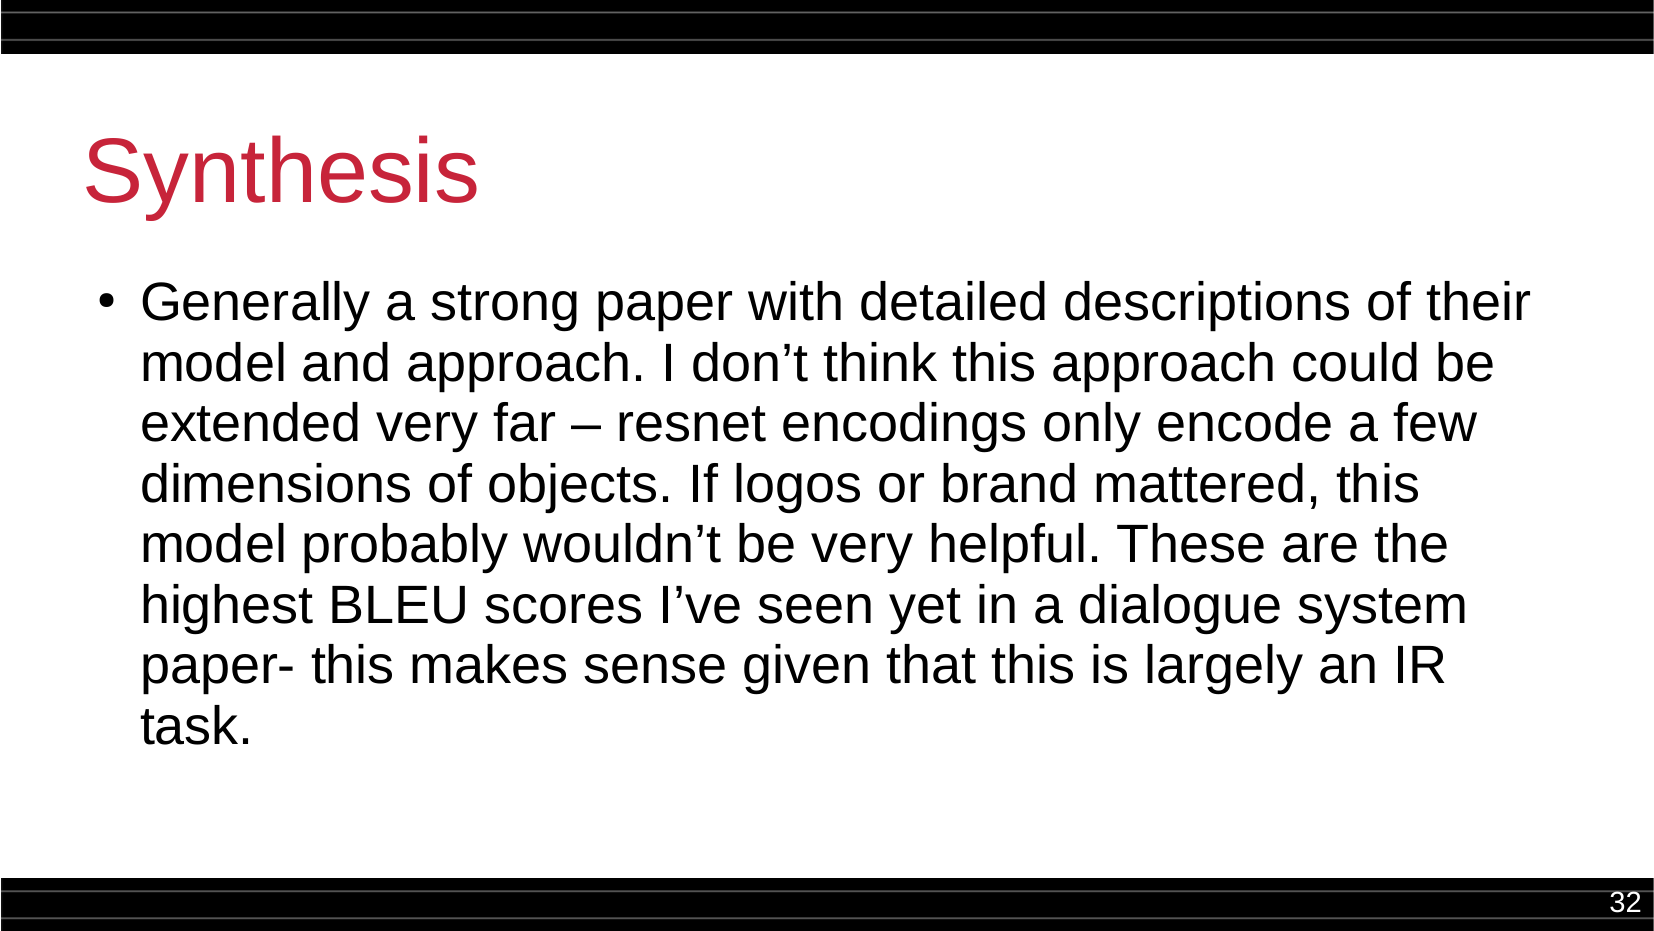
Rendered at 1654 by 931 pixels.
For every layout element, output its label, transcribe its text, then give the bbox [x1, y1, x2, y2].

list Generally a strong paper with detailed descriptions of their model and approach. I don’t think this approach could be extended very far – resnet encodings only encode a few dimensions of objects. If logos or brand mattered, this model probably wouldn’t be very helpful. These are the highest BLEU scores I’ve seen yet in a dialogue system paper- this makes sense given that this is largely an IR task. [82, 271, 1571, 758]
title Synthesis [82, 92, 1571, 249]
picture [1, 0, 1654, 54]
picture [1, 878, 1654, 931]
